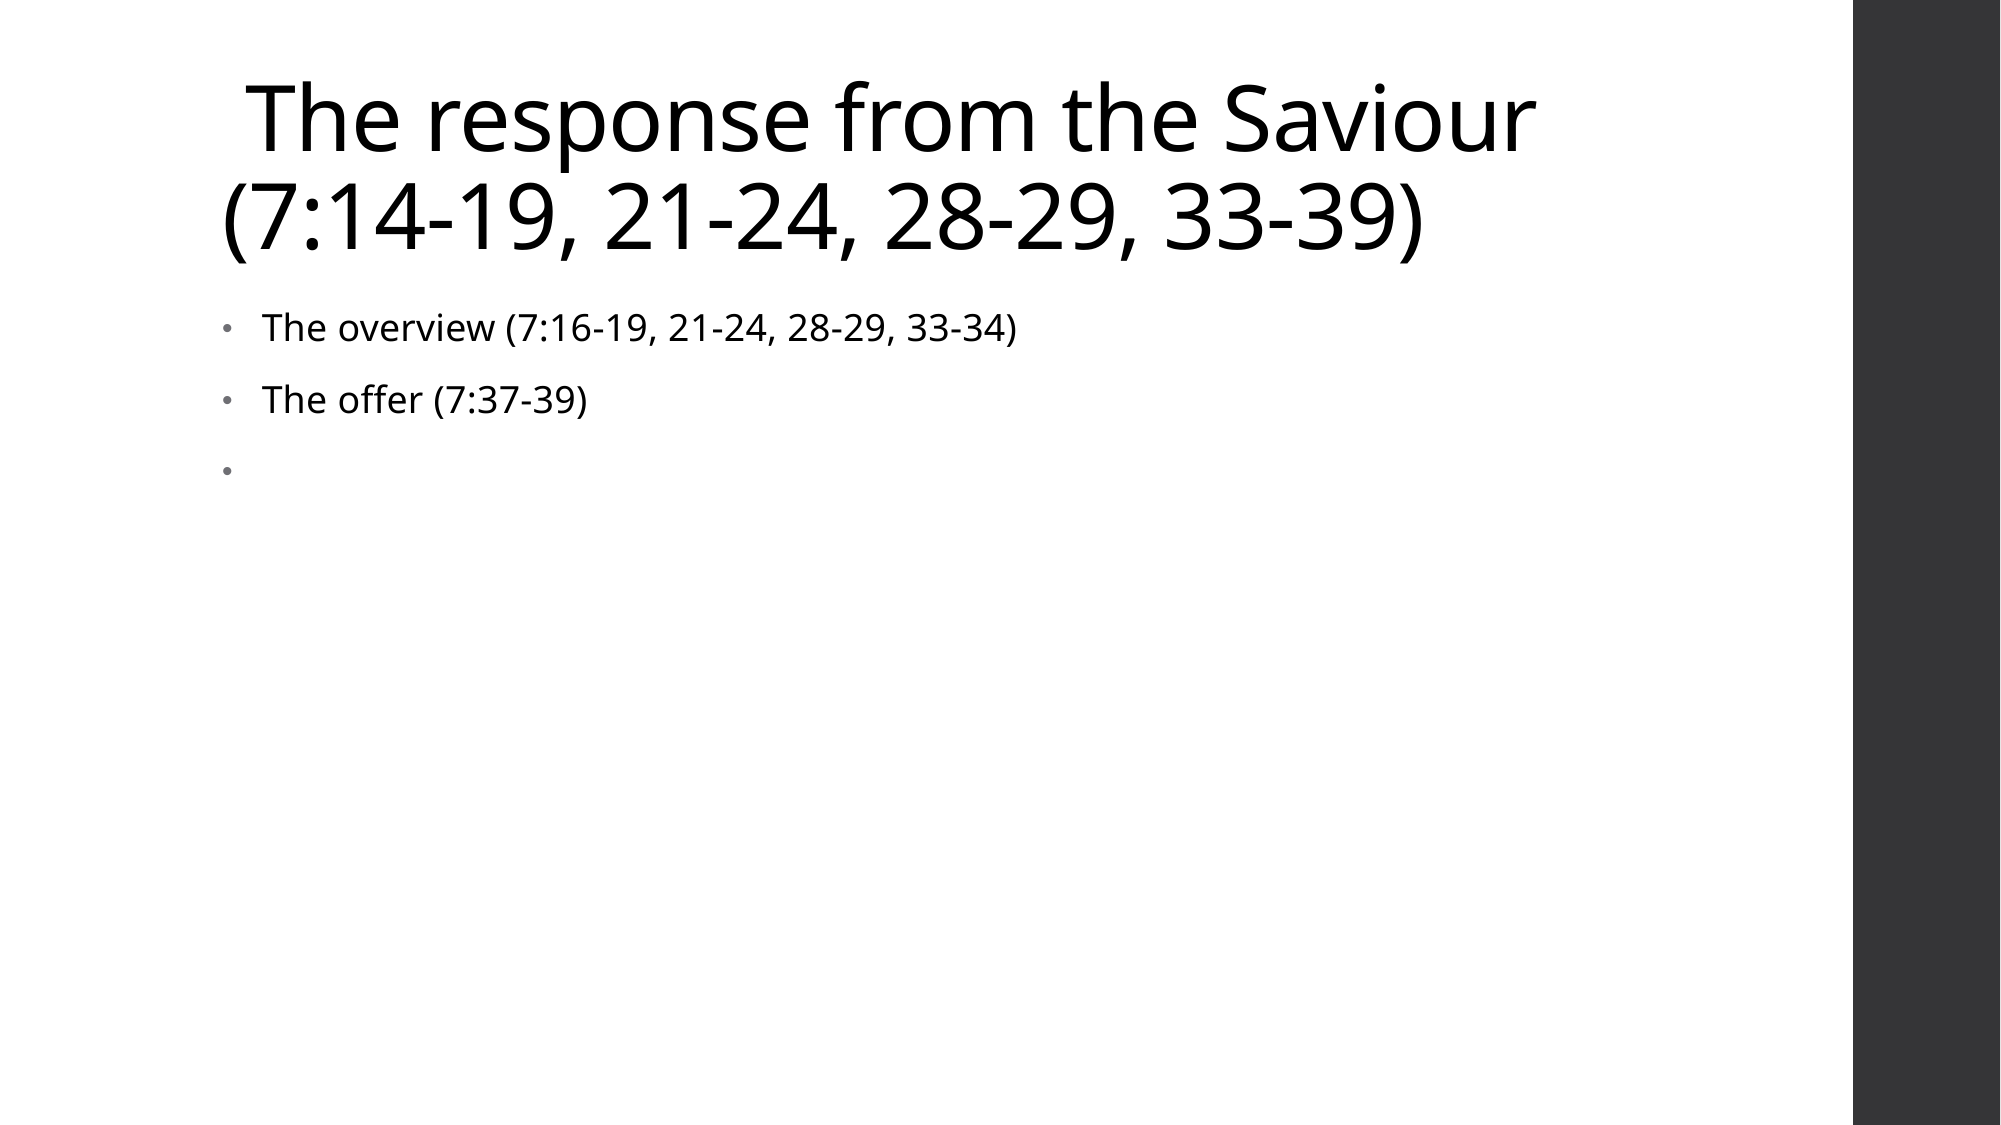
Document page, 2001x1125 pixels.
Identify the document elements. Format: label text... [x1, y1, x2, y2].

title The response from the Saviour (7:14-19, 21-24, 28-29, 33-39) [206, 60, 1797, 278]
list The overview (7:16-19, 21-24, 28-29, 33-34) The offer (7:37-39) [206, 299, 1617, 1014]
